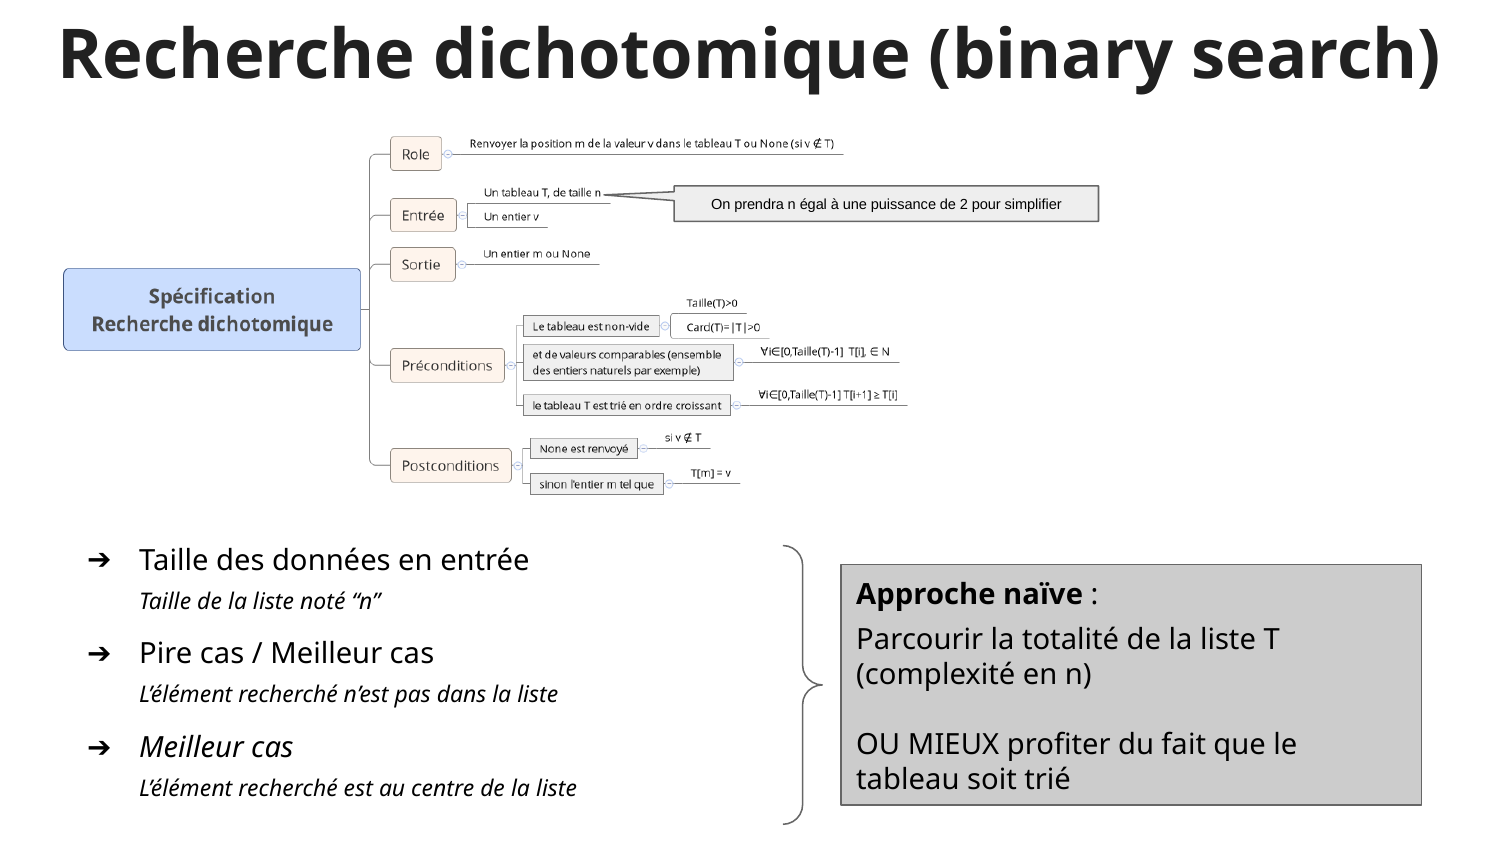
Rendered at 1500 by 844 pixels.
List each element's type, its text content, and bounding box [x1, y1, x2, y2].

text_box Approche naïve : Parcourir la totalité de la liste T (complexité en n) OU MIEUX profiter du fait que le tableau soit trié [841, 564, 1422, 806]
picture [49, 118, 921, 508]
list Taille des données en entrée Taille de la liste noté “n” Pire cas / Meilleur cas L’élément recherché n’est pas dans la liste Meilleur cas L’élément recherché est au centre de la liste [49, 526, 1073, 825]
title Recherche dichotomique (binary search) [0, 0, 1500, 90]
text_box On prendra n égal à une puissance de 2 pour simplifier [603, 185, 1099, 222]
